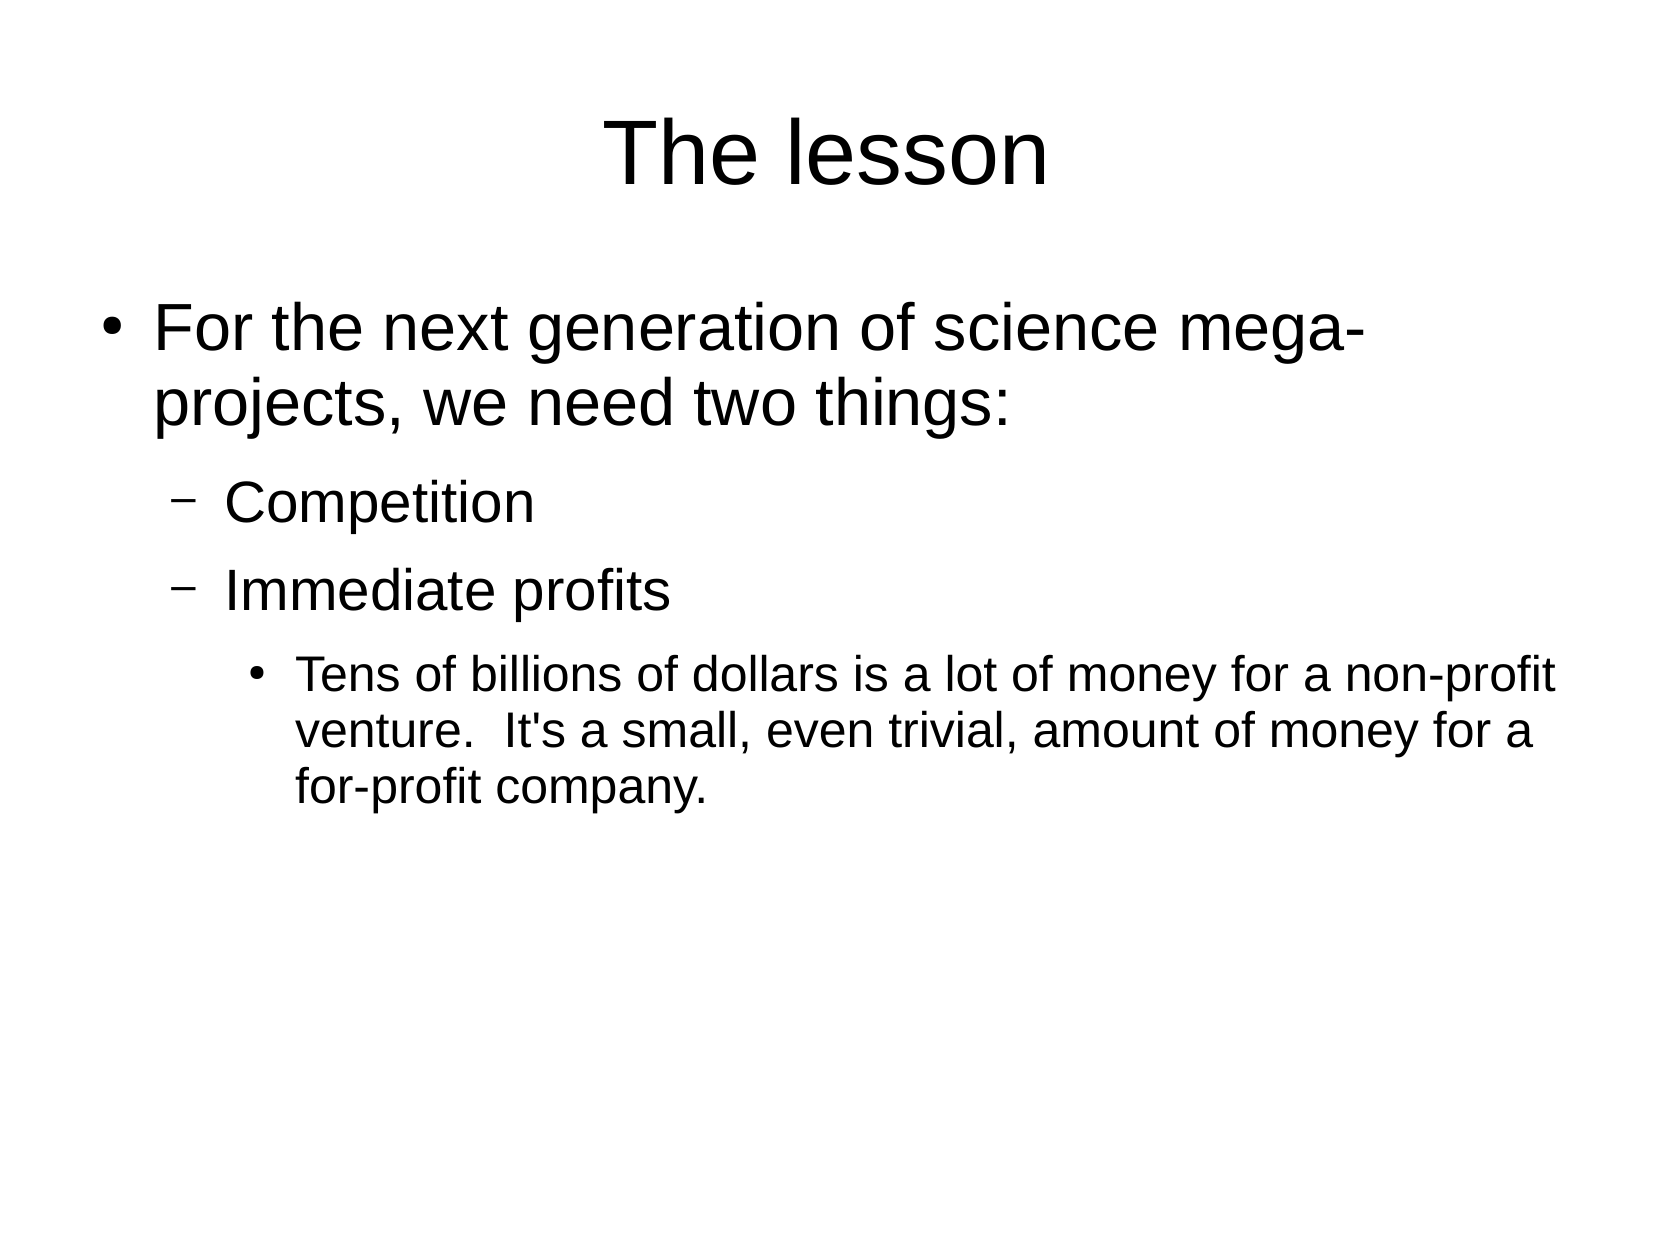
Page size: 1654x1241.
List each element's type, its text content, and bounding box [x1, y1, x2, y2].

title The lesson [82, 49, 1571, 257]
list For the next generation of science mega-projects, we need two things: Competition Immediate profits Tens of billions of dollars is a lot of money for a non-profit venture. It's a small, even trivial, amount of money for a for-profit company. [82, 290, 1571, 1010]
